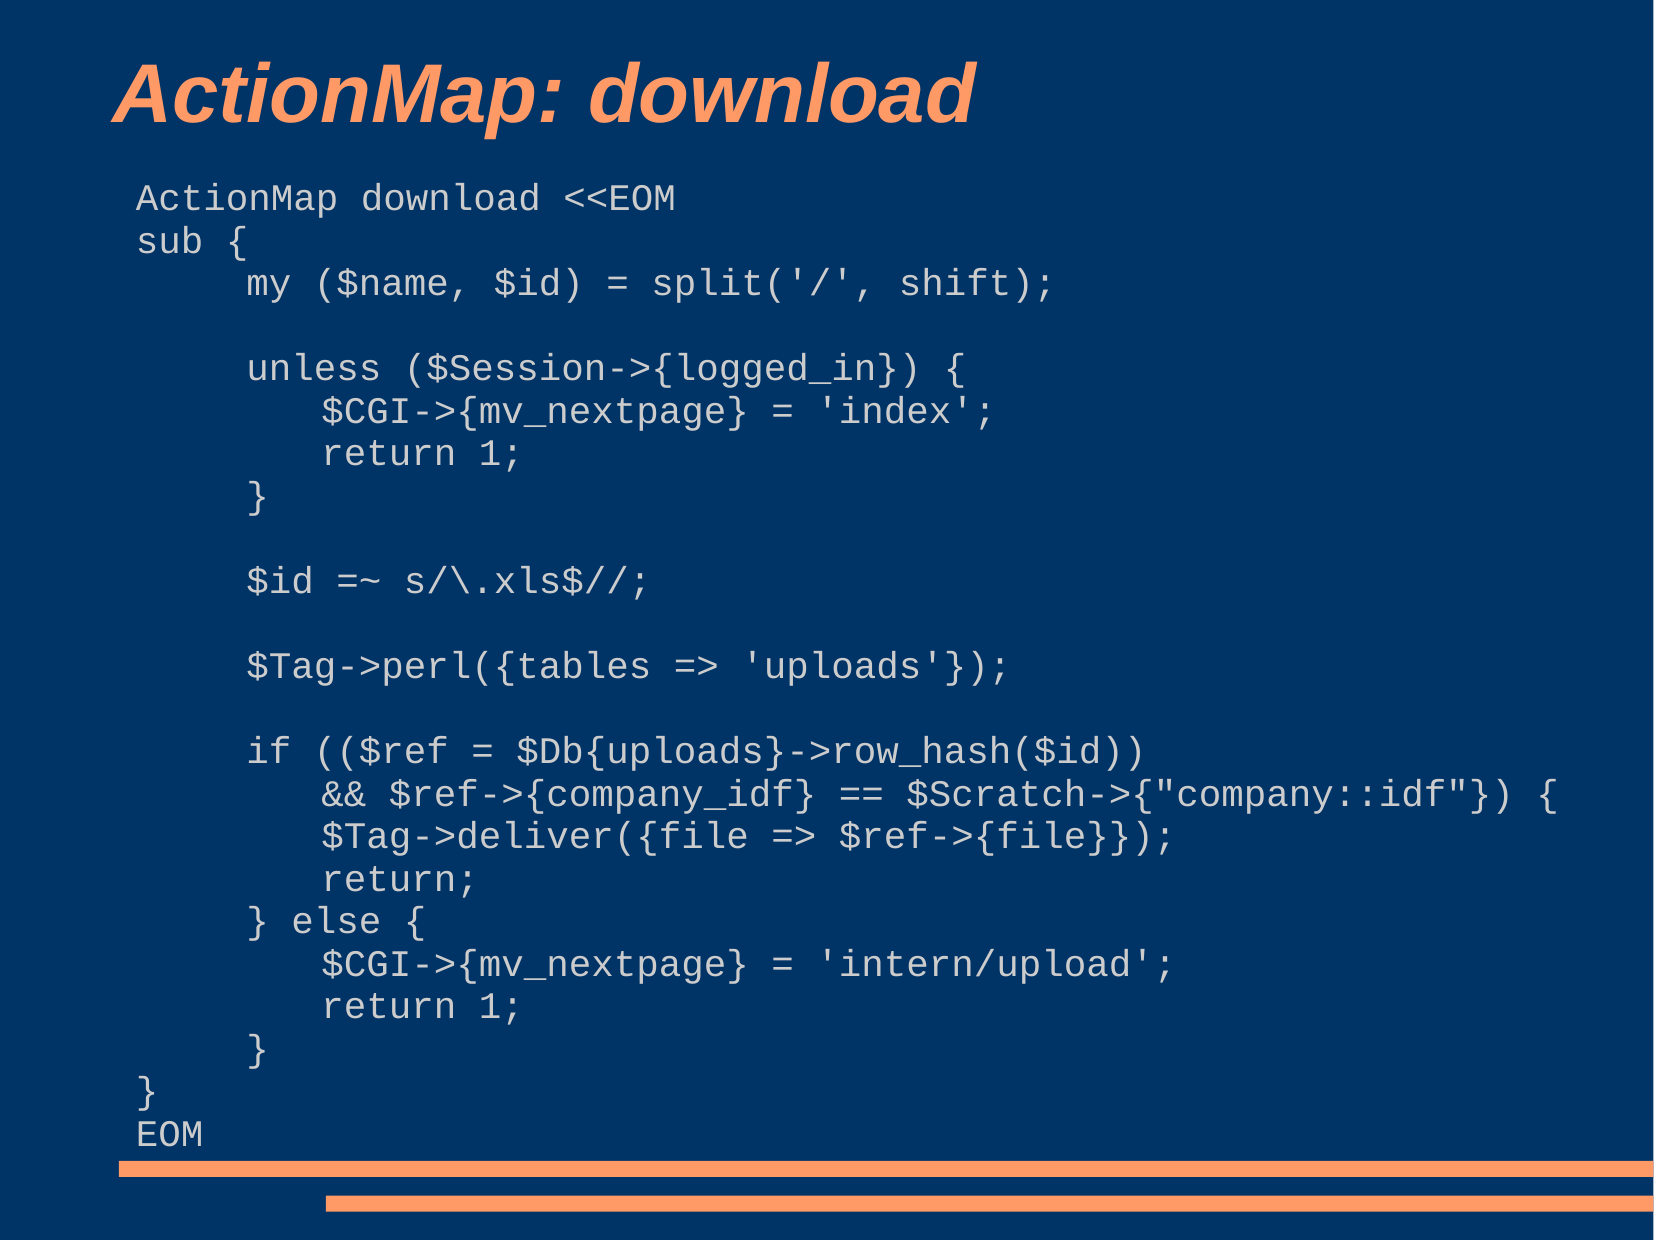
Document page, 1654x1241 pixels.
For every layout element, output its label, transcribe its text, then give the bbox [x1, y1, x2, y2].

title ActionMap: download [112, 0, 1525, 188]
subtitle ActionMap download <<EOM sub { my ($name, $id) = split('/', shift); unless ($Session->{logged_in}) { $CGI->{mv_nextpage} = 'index'; return 1; } $id =~ s/\.xls$//; $Tag->perl({tables => 'uploads'}); if (($ref = $Db{uploads}->row_hash($id)) && $ref->{company_idf} == $Scratch->{"company::idf"}) { $Tag->deliver({file => $ref->{file}}); return; } else { $CGI->{mv_nextpage} = 'intern/upload'; return 1; } } EOM [135, 212, 1576, 1168]
